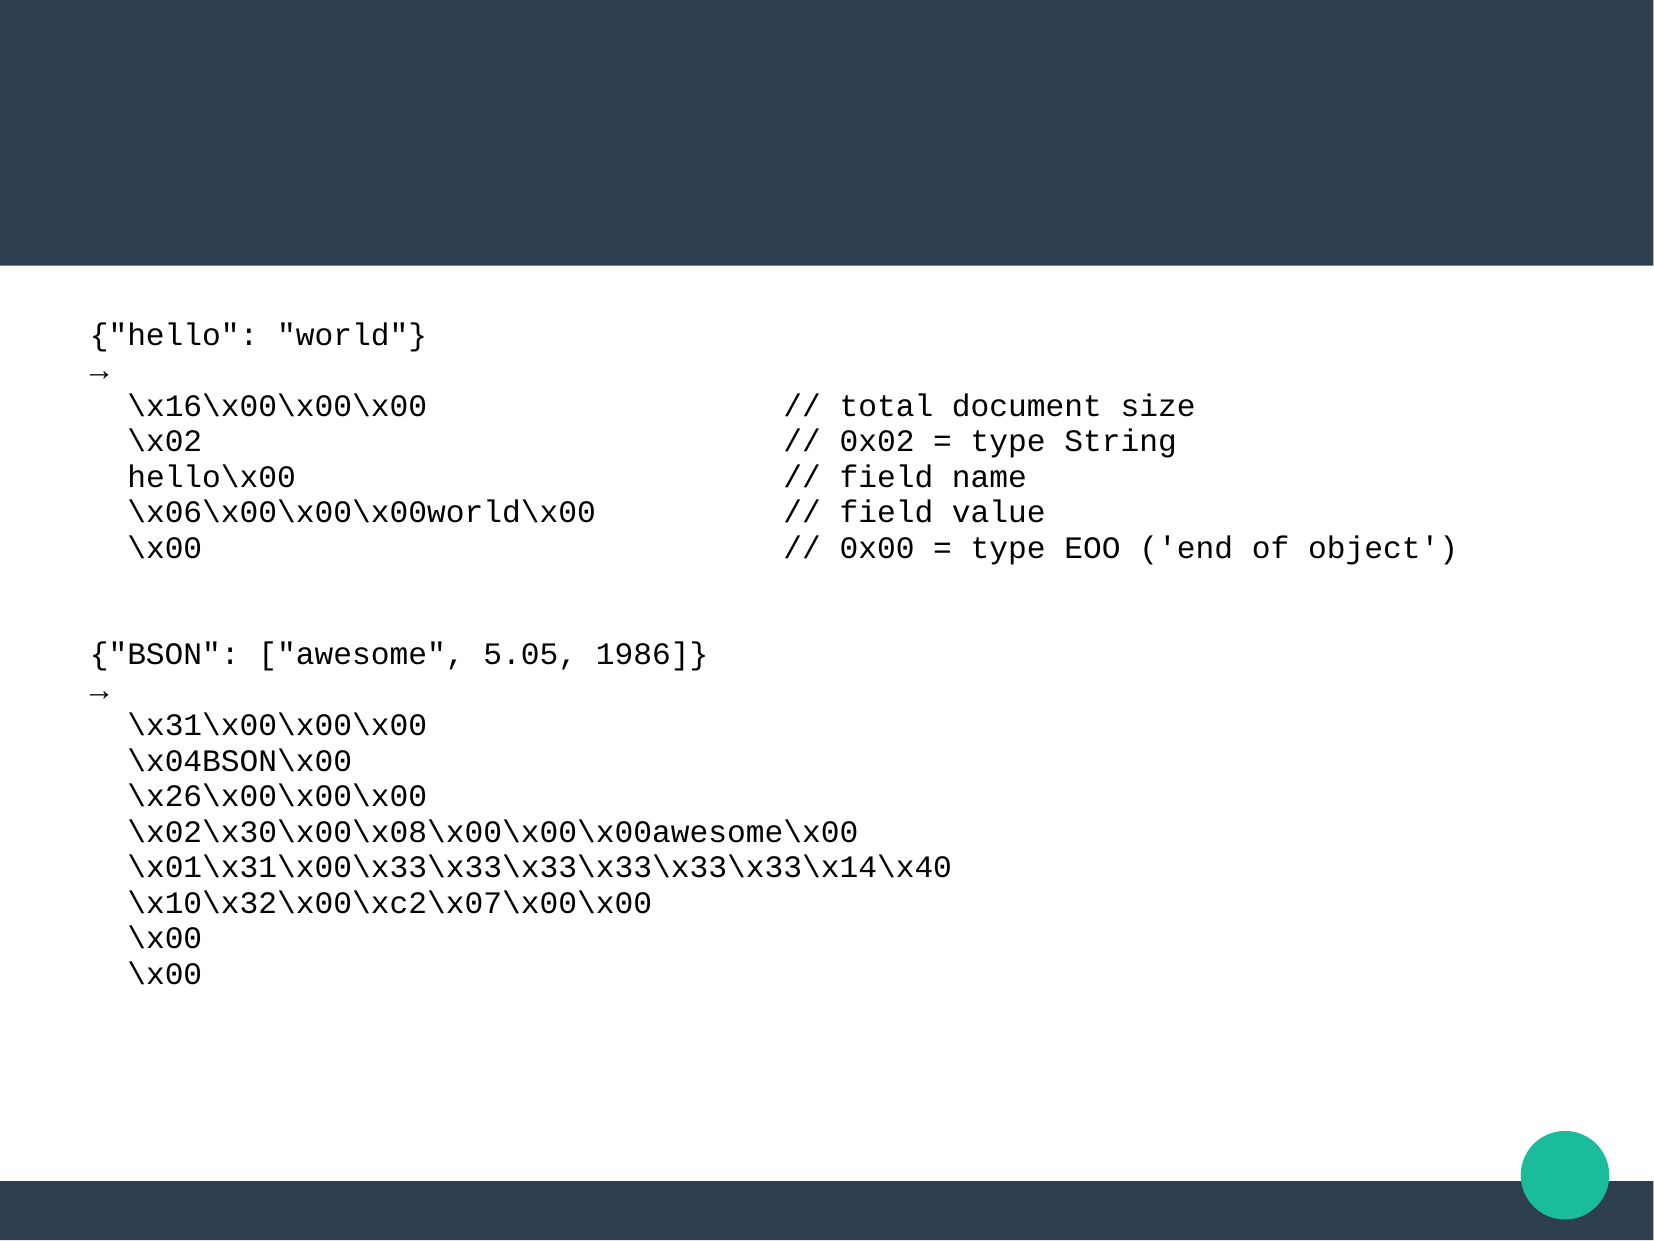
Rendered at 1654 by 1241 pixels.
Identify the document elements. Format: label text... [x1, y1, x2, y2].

text_box {"hello": "world"} → \x16\x00\x00\x00 // total document size \x02 // 0x02 = type String hello\x00 // field name \x06\x00\x00\x00world\x00 // field value \x00 // 0x00 = type EOO ('end of object') {"BSON": ["awesome", 5.05, 1986]} → \x31\x00\x00\x00 \x04BSON\x00 \x26\x00\x00\x00 \x02\x30\x00\x08\x00\x00\x00awesome\x00 \x01\x31\x00\x33\x33\x33\x33\x33\x33\x14\x40 \x10\x32\x00\xc2\x07\x00\x00 \x00 \x00 [75, 312, 1516, 1037]
